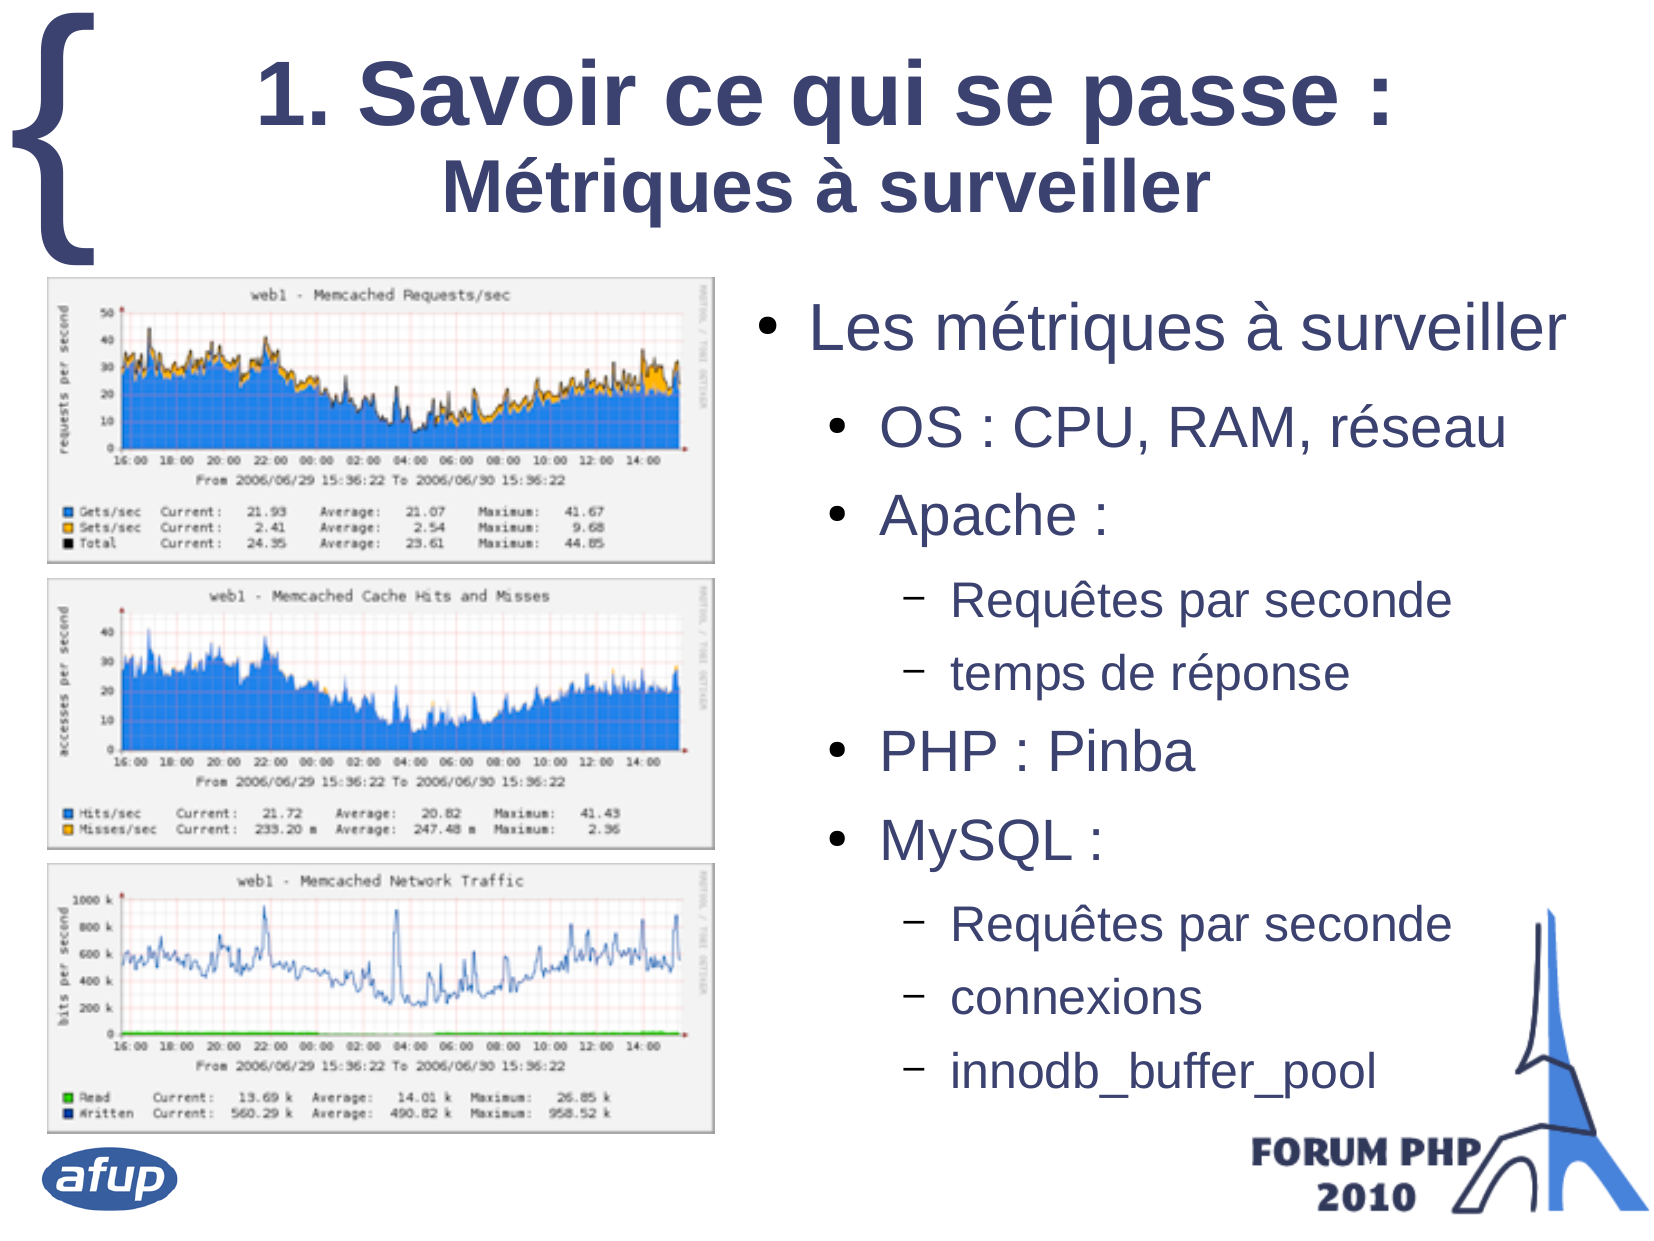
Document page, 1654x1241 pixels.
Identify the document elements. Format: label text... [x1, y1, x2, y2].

picture [47, 277, 715, 564]
picture [41, 1146, 178, 1211]
picture [1240, 872, 1650, 1241]
title 1. Savoir ce qui se passe : Métriques à surveiller [82, 31, 1571, 239]
picture [47, 578, 715, 850]
picture [47, 863, 715, 1134]
list Les métriques à surveiller OS : CPU, RAM, réseau Apache : Requêtes par seconde temps de réponse PHP : Pinba MySQL : Requêtes par seconde connexions innodb_buffer_pool [738, 290, 1625, 1098]
